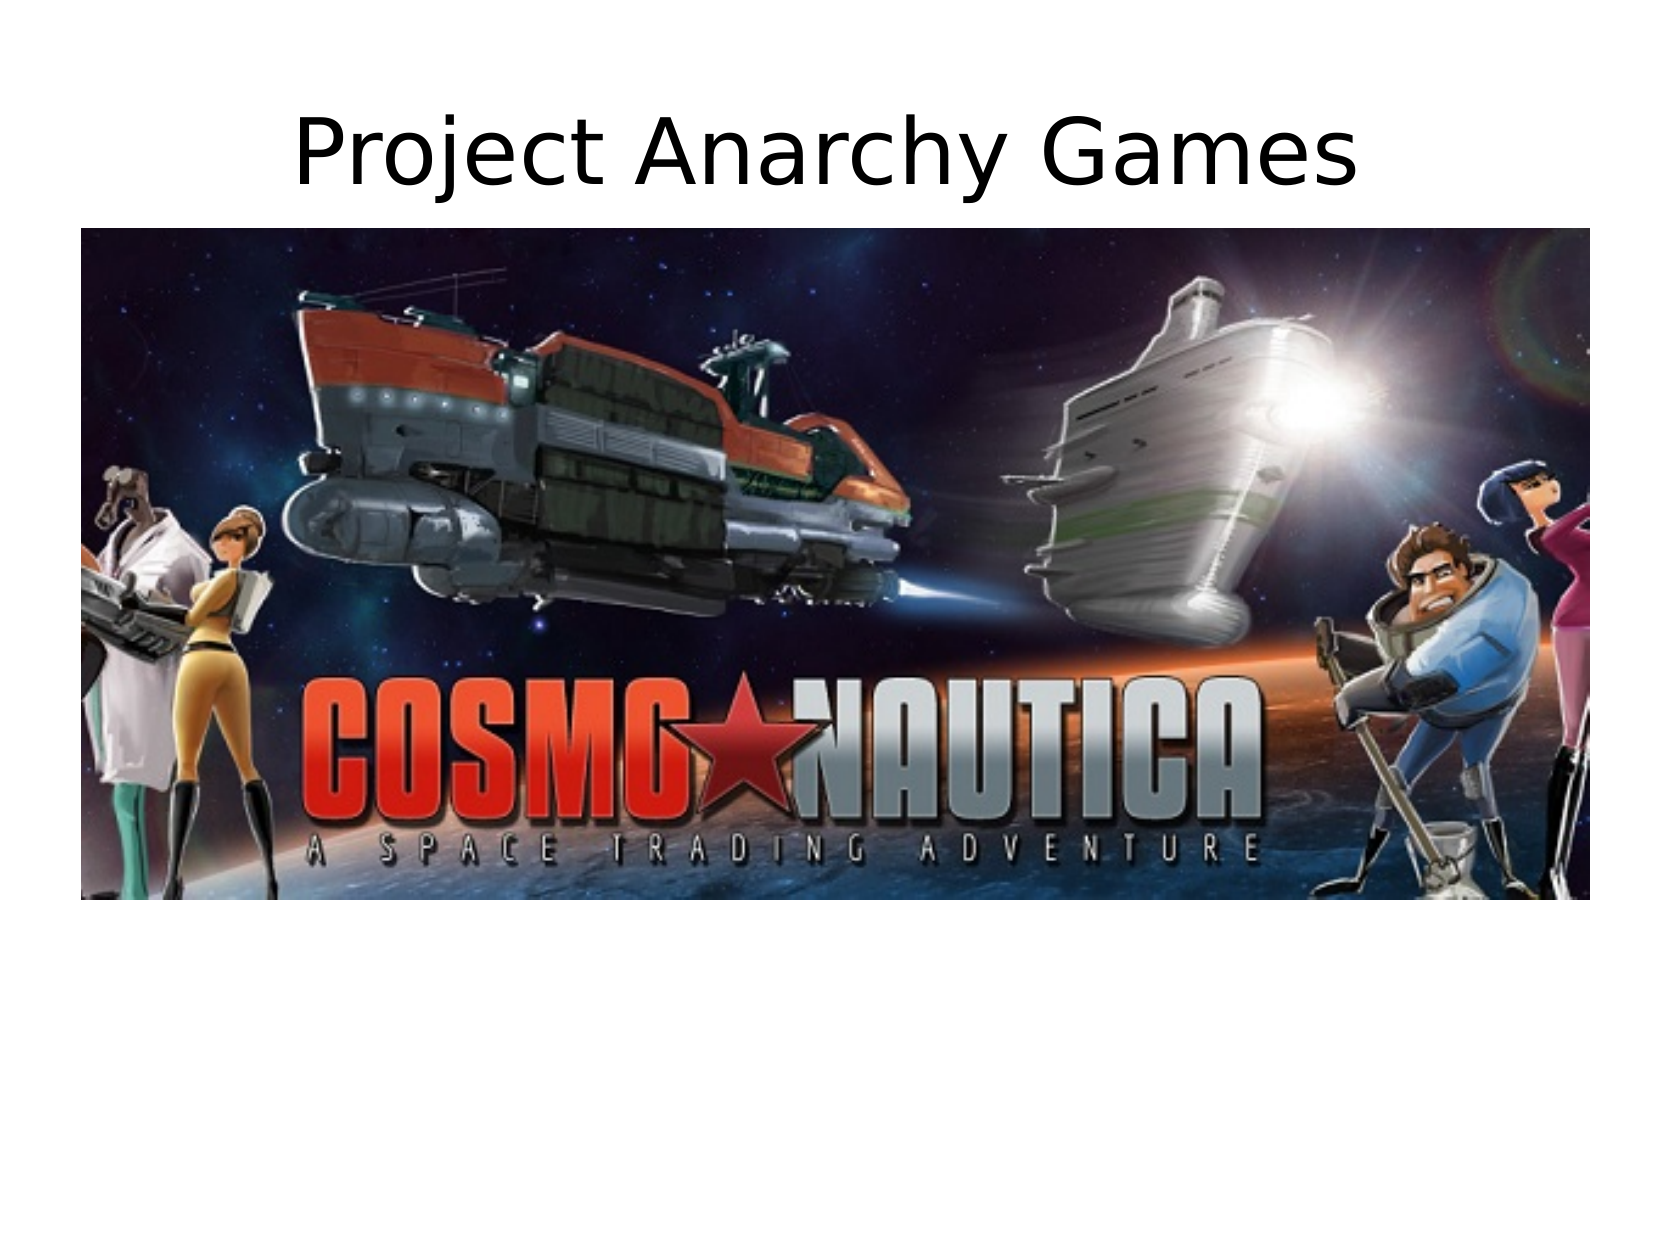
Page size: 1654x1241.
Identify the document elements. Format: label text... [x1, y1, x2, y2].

title Project Anarchy Games [82, 49, 1571, 228]
picture [81, 228, 1591, 901]
